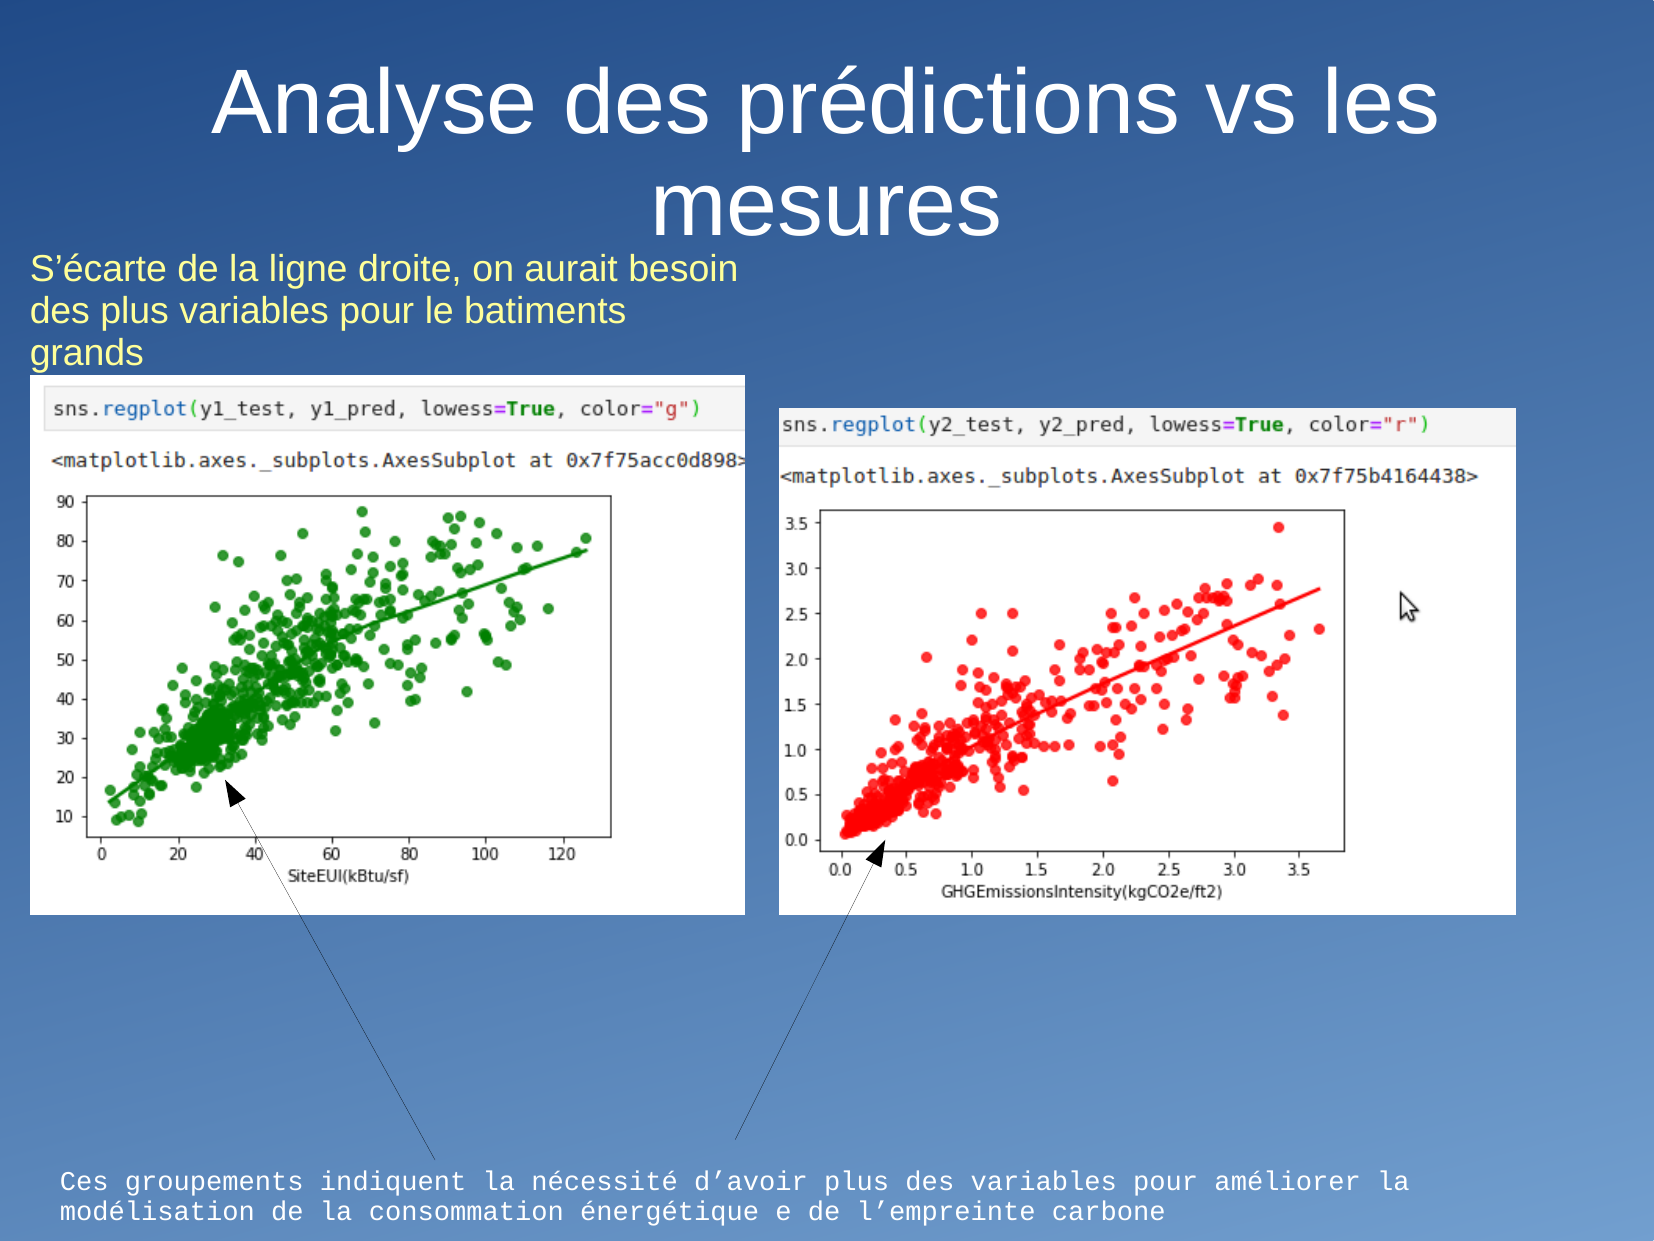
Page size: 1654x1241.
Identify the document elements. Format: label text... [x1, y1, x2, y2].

title Analyse des prédictions vs les mesures [82, 49, 1571, 257]
picture [30, 381, 745, 915]
text_box S’écarte de la ligne droite, on aurait besoin des plus variables pour le batiments grands [15, 239, 766, 381]
text_box Ces groupements indiquent la nécessité d’avoir plus des variables pour améliorer la modélisation de la consommation énergétique e de l’empreinte carbone [45, 1160, 1471, 1241]
picture [779, 408, 1516, 915]
